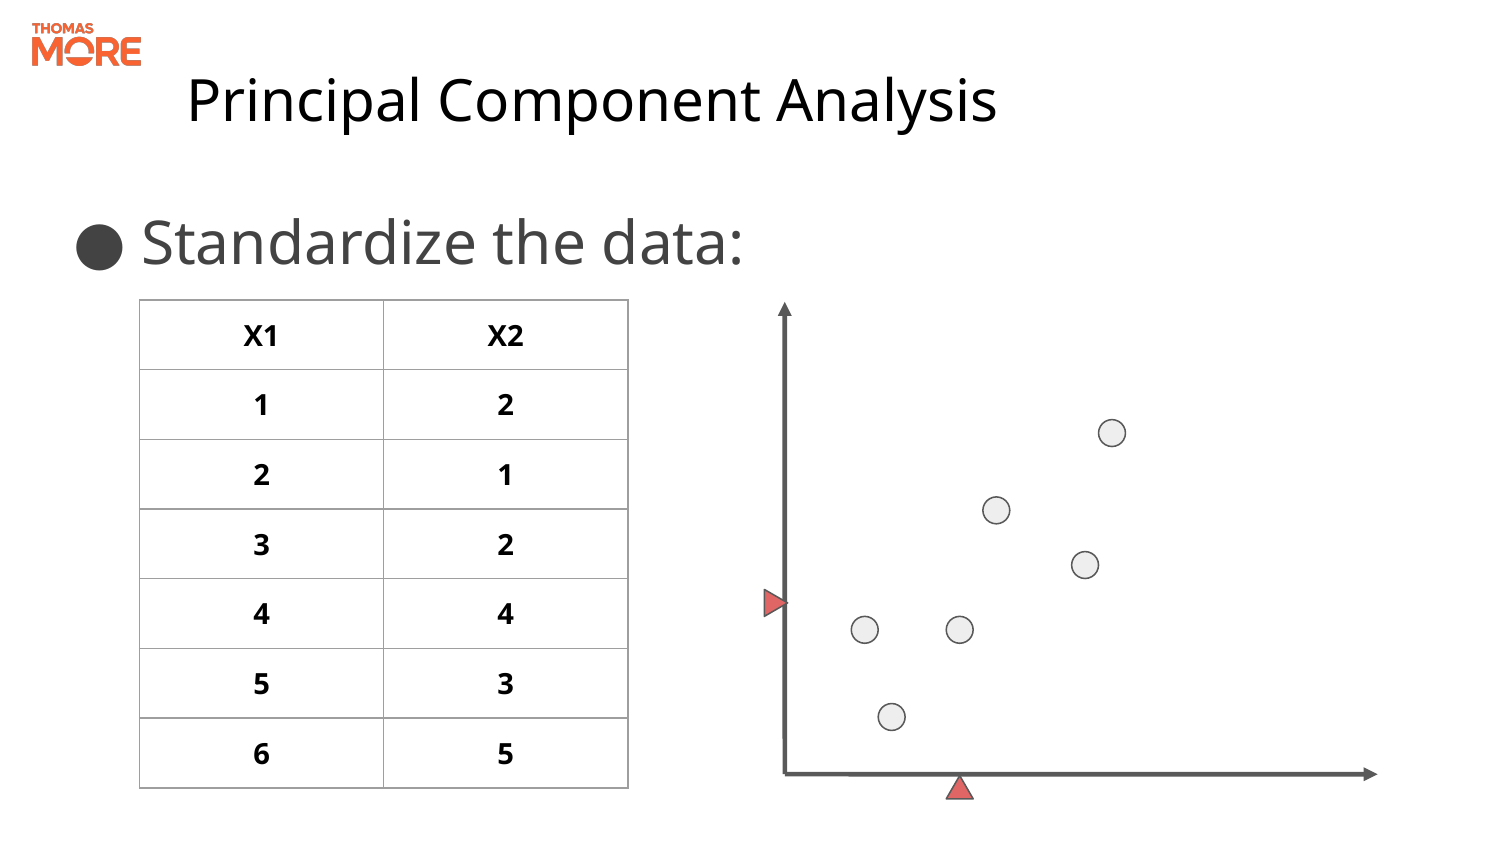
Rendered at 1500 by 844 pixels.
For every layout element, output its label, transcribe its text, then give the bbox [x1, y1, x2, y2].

table_cell 3 [140, 510, 383, 578]
table_cell 3 [384, 649, 627, 717]
table_cell 2 [384, 370, 627, 439]
table_cell 1 [384, 440, 627, 508]
table_cell 5 [384, 719, 627, 787]
table_cell 2 [384, 510, 627, 578]
table_cell 2 [140, 440, 383, 508]
list Standardize the data: [51, 189, 1476, 750]
table_header X2 [384, 301, 627, 369]
text_box [946, 775, 974, 799]
table_cell 1 [140, 370, 383, 439]
table_cell 5 [140, 649, 383, 717]
title Principal Component Analysis [171, 48, 1449, 143]
text_box [1071, 551, 1099, 579]
text_box [1098, 419, 1126, 447]
table_cell 6 [140, 719, 383, 787]
text_box [764, 589, 788, 617]
table_cell 4 [140, 579, 383, 648]
text_box [878, 703, 906, 731]
text_box [851, 616, 879, 644]
table_header X1 [140, 301, 383, 369]
text_box [946, 616, 974, 644]
picture [22, 13, 151, 76]
table_cell 4 [384, 579, 627, 648]
text_box [982, 496, 1010, 524]
